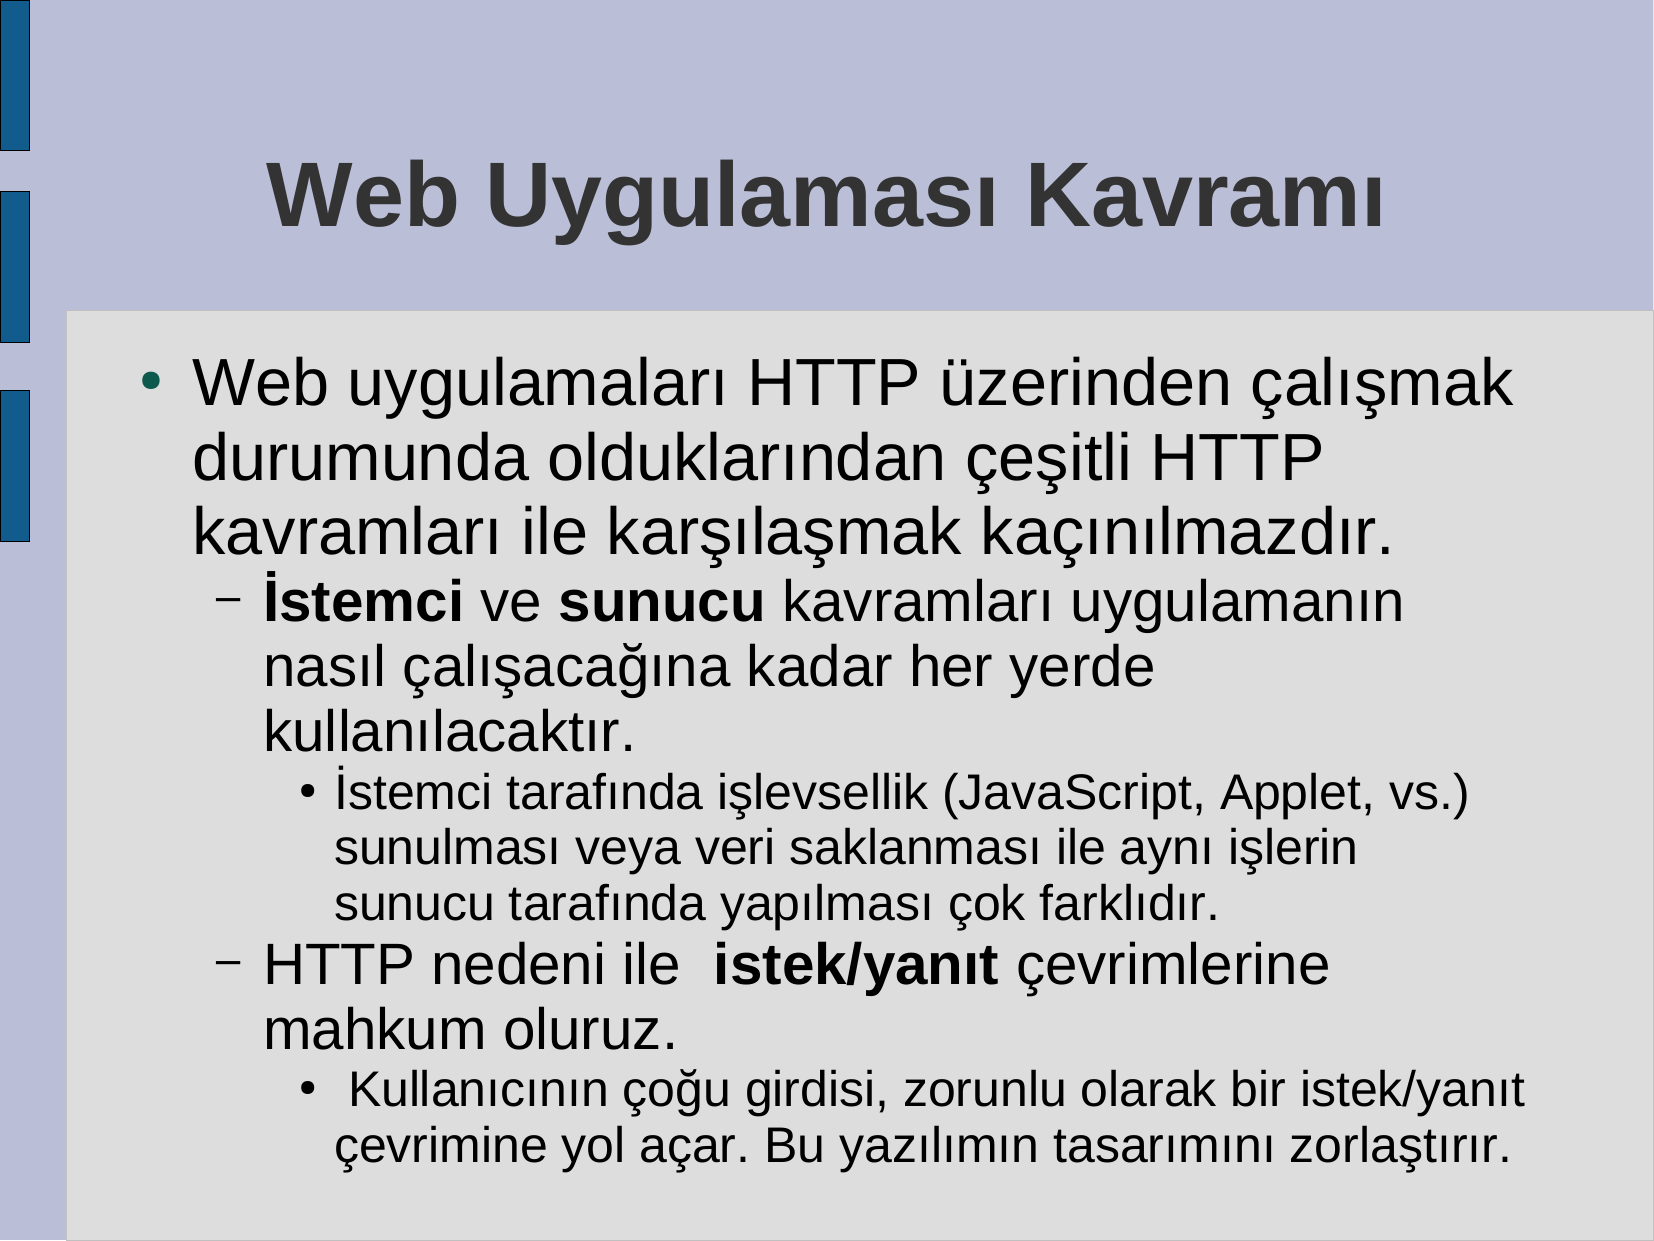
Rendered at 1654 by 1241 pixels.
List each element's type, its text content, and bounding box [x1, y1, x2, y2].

list Web uygulamaları HTTP üzerinden çalışmak durumunda olduklarından çeşitli HTTP kavramları ile karşılaşmak kaçınılmazdır. İstemci ve sunucu kavramları uygulamanın nasıl çalışacağına kadar her yerde kullanılacaktır. İstemci tarafında işlevsellik (JavaScript, Applet, vs.) sunulması veya veri saklanması ile aynı işlerin sunucu tarafında yapılması çok farklıdır. HTTP nedeni ile istek/yanıt çevrimlerine mahkum oluruz. Kullanıcının çoğu girdisi, zorunlu olarak bir istek/yanıt çevrimine yol açar. Bu yazılımın tasarımını zorlaştırır. [121, 344, 1534, 1173]
title Web Uygulaması Kavramı [121, 91, 1534, 299]
